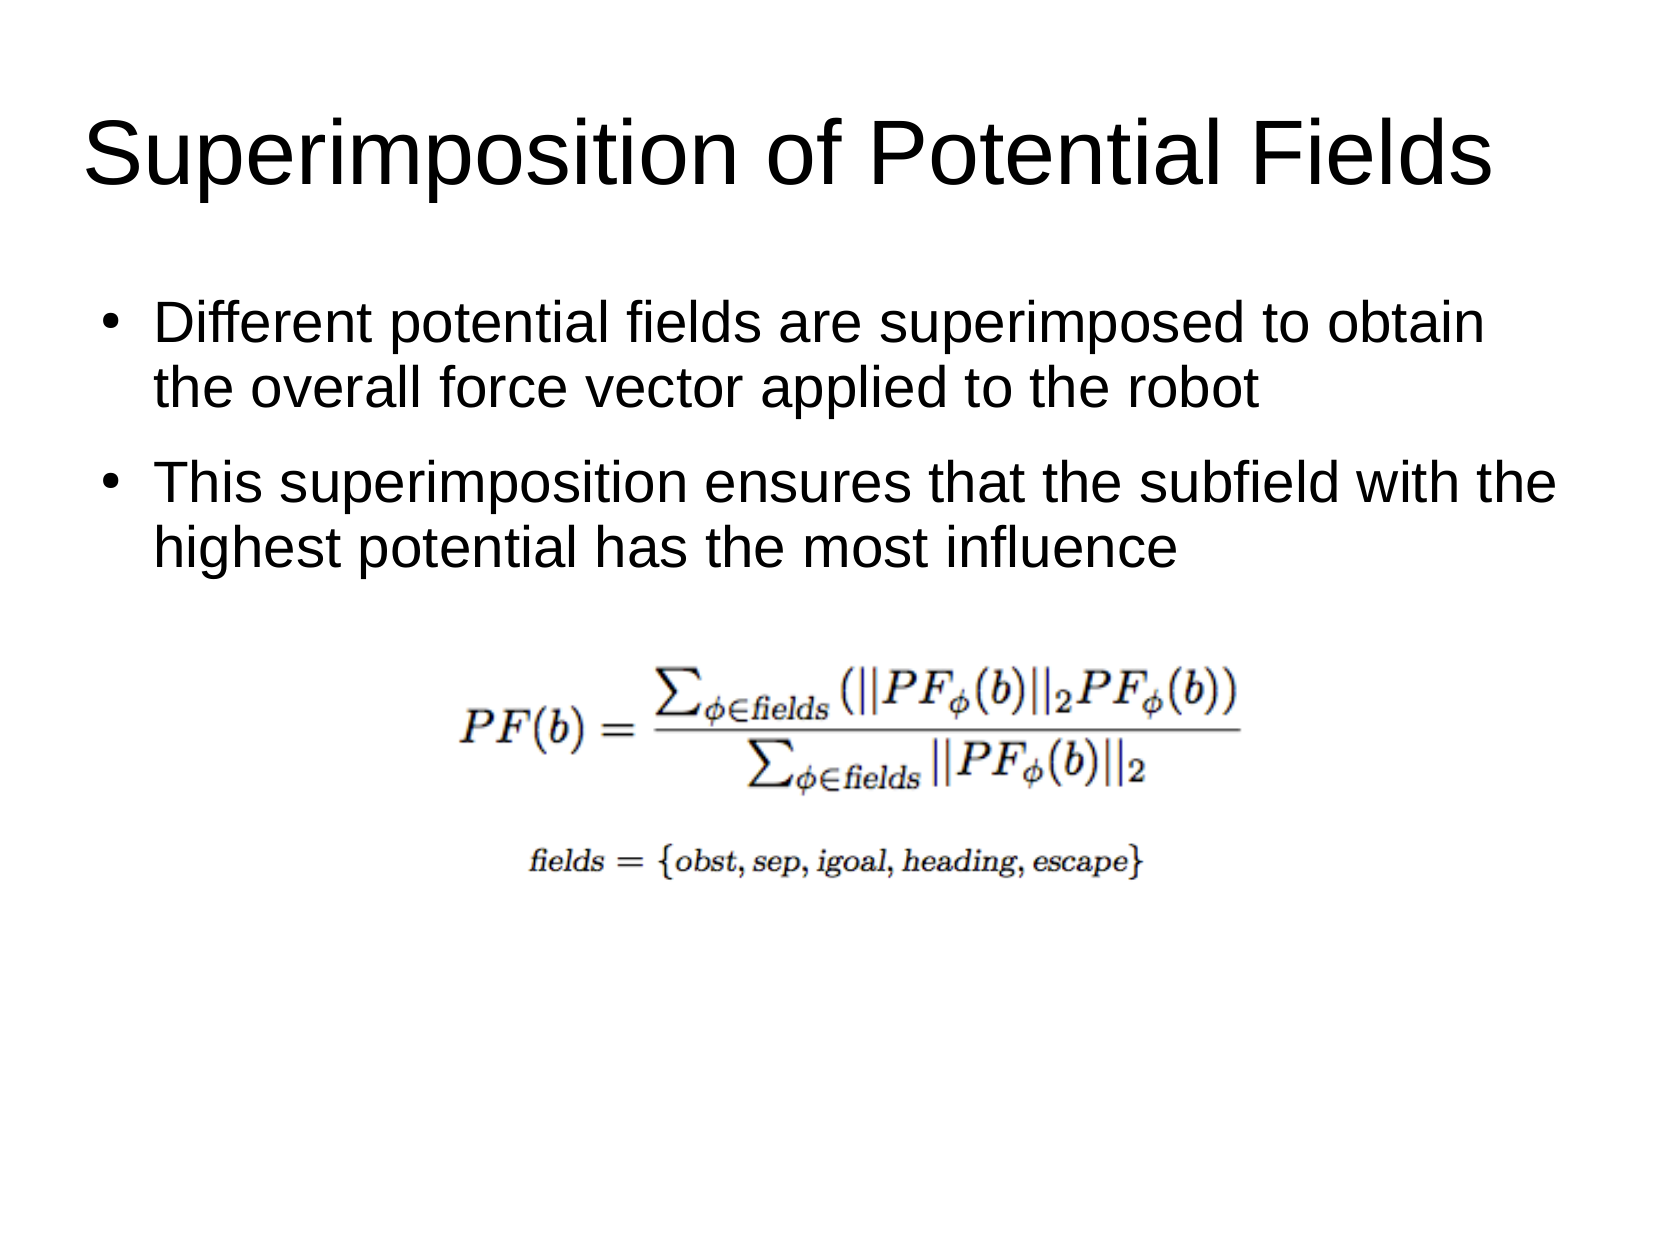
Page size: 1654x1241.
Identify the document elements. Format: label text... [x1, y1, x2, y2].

picture [525, 839, 1147, 886]
list Different potential fields are superimposed to obtain the overall force vector applied to the robot This superimposition ensures that the subfield with the highest potential has the most influence [82, 290, 1571, 646]
picture [435, 644, 1246, 811]
title Superimposition of Potential Fields [82, 49, 1571, 257]
